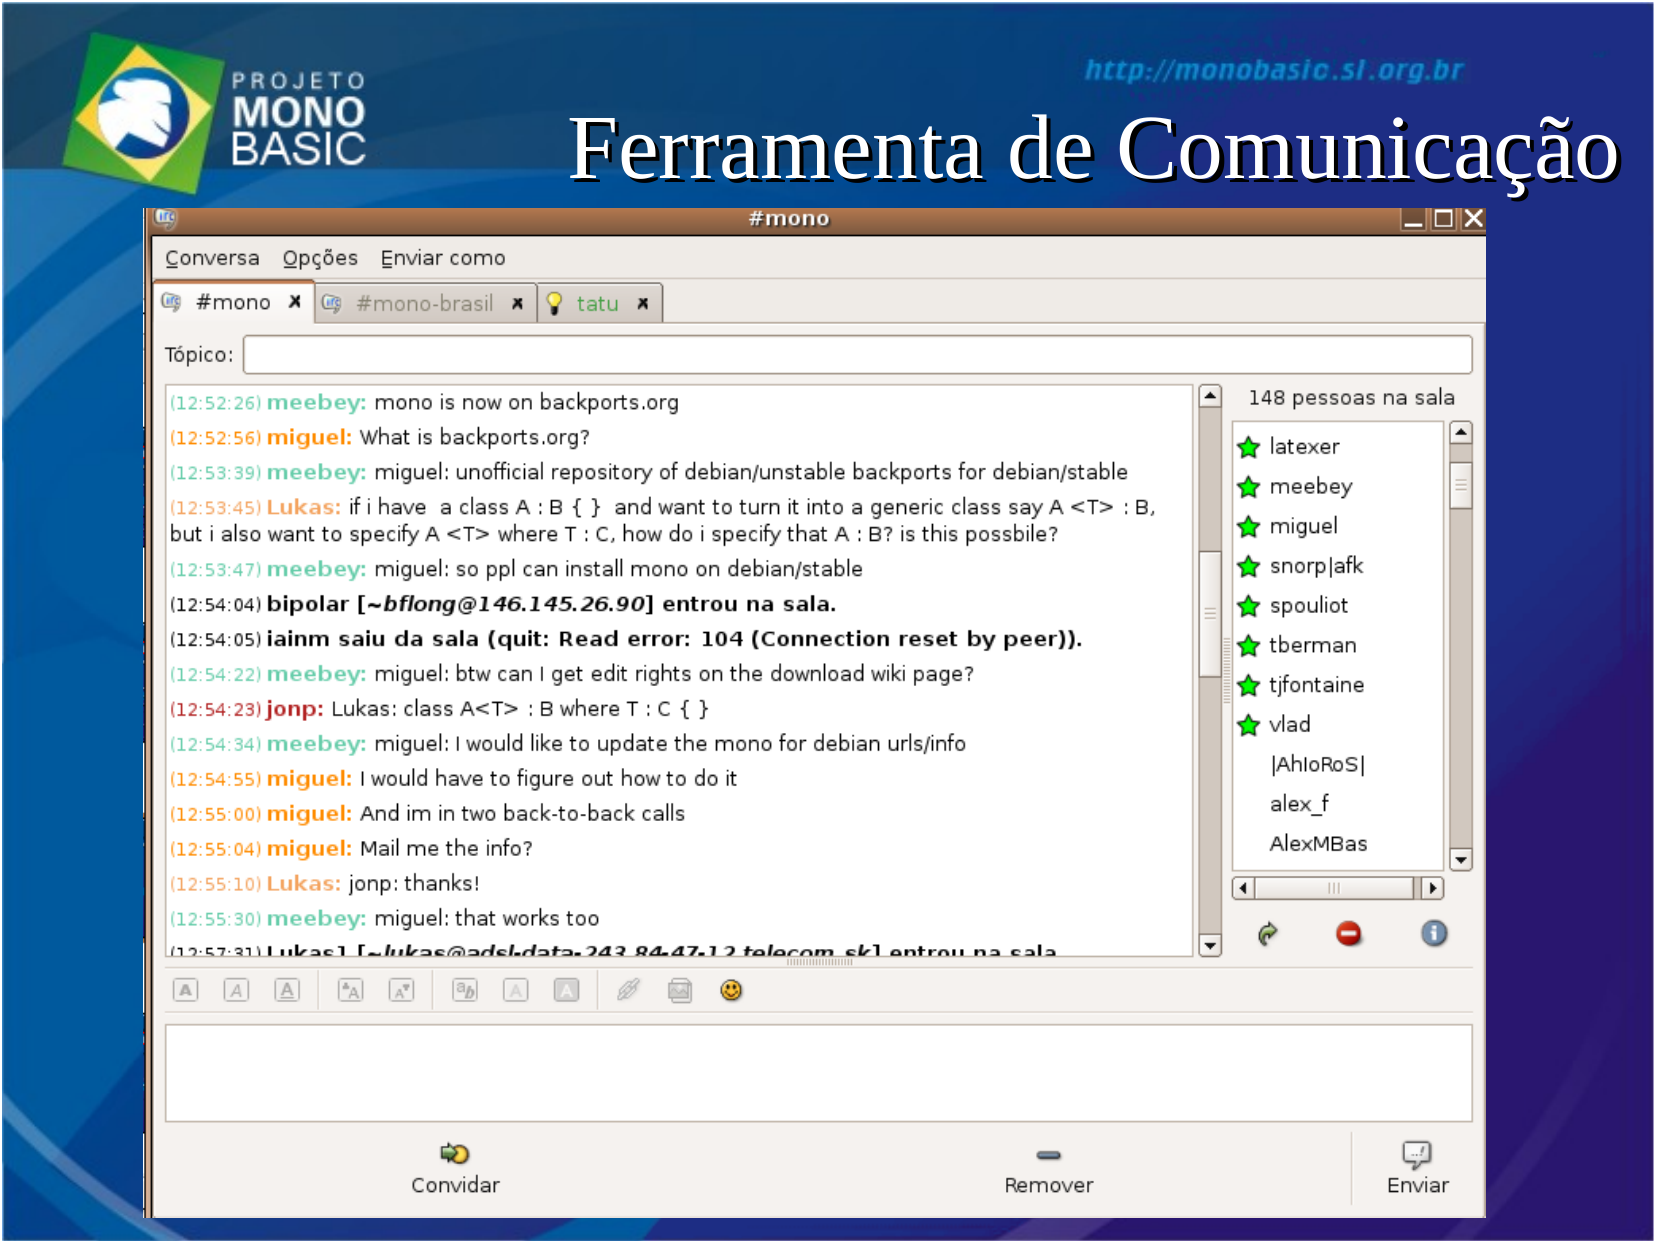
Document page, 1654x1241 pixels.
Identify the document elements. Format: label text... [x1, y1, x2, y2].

picture [2, 2, 1654, 1241]
title Ferramenta de Comunicação [233, 43, 1646, 251]
